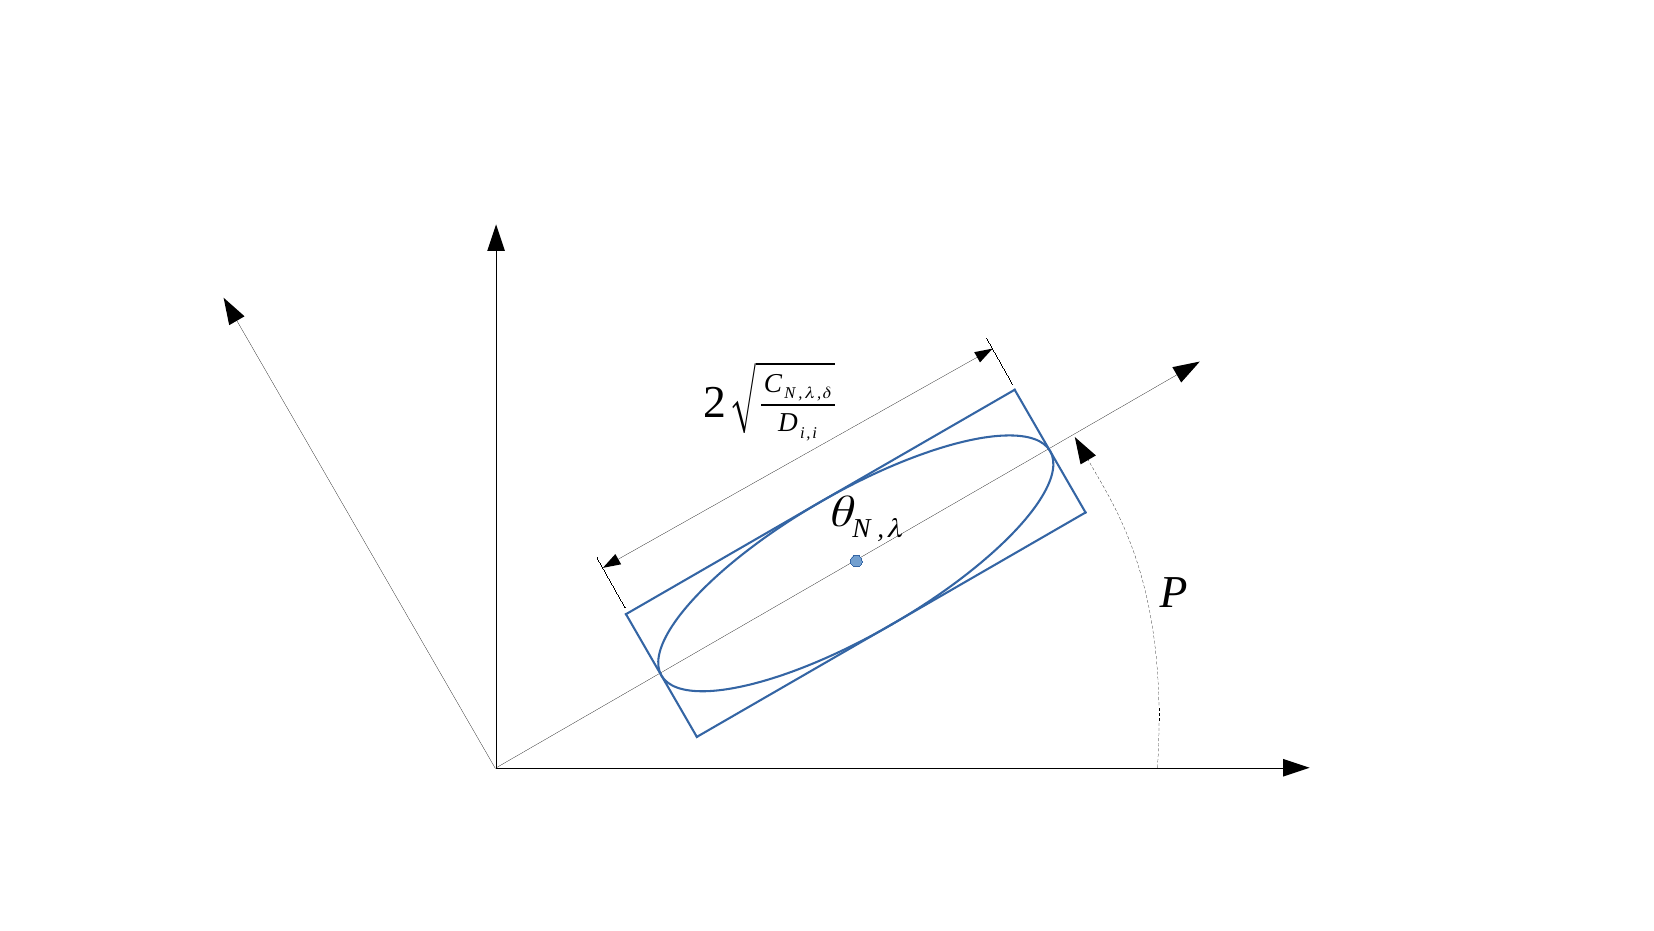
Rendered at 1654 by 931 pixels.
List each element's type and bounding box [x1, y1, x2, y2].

chart [821, 493, 910, 544]
chart [696, 361, 842, 441]
chart [1151, 566, 1196, 618]
text_box [850, 555, 863, 567]
